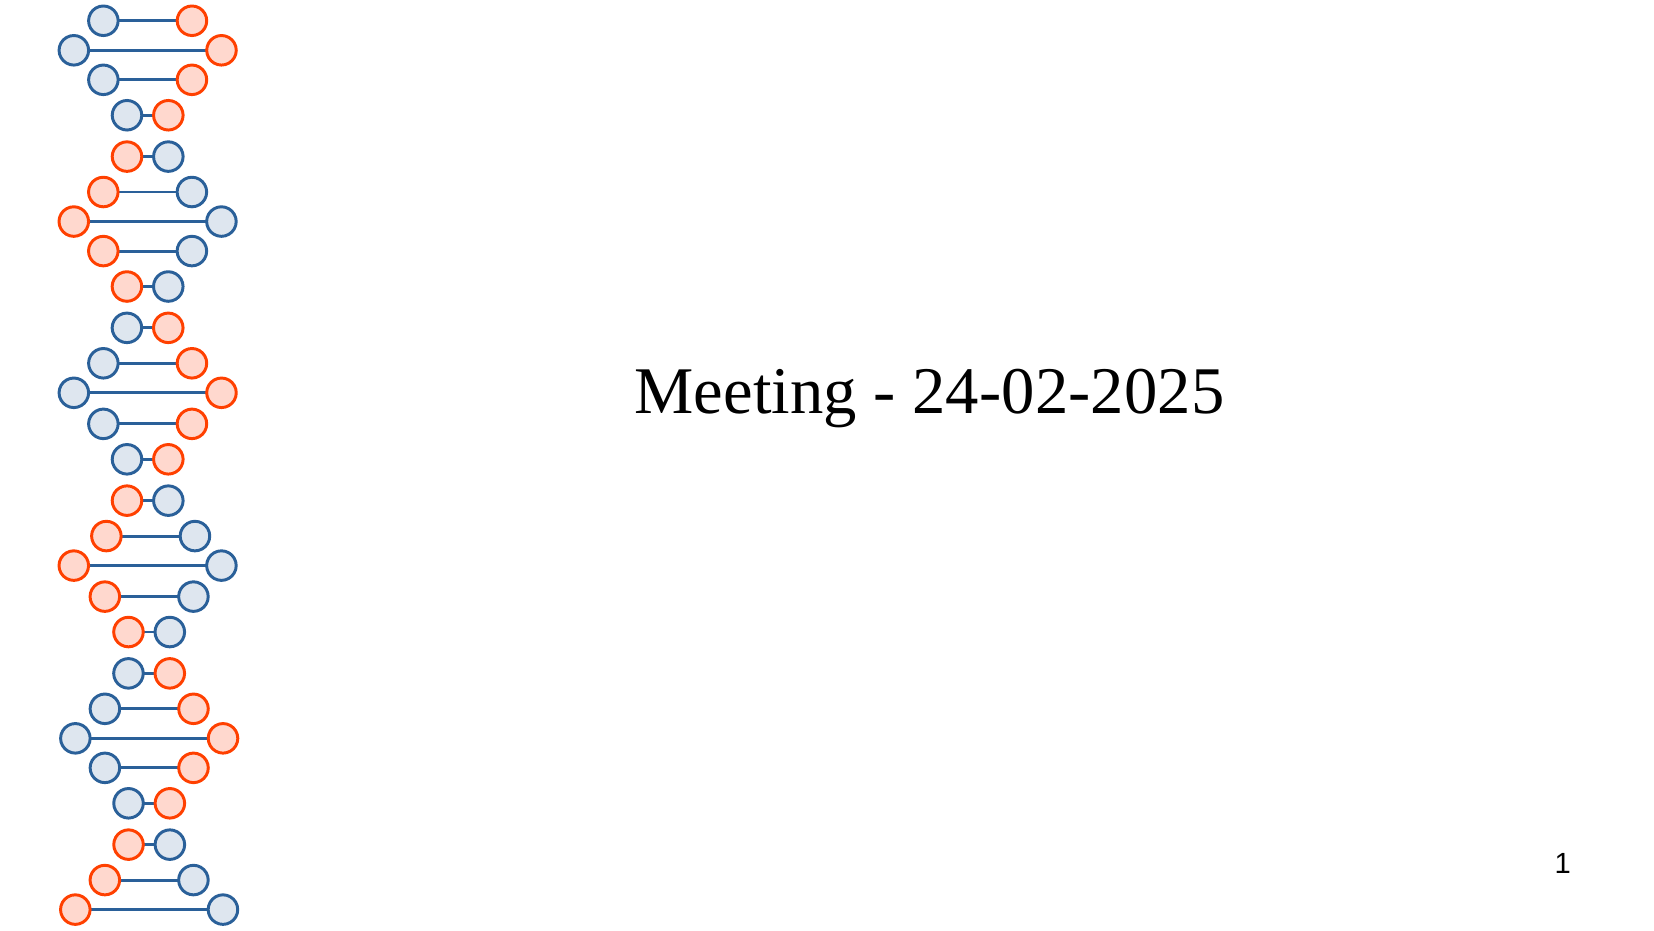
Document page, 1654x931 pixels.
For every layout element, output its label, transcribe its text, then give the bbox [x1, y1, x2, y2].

subtitle Meeting - 24-02-2025 [265, 35, 1595, 748]
